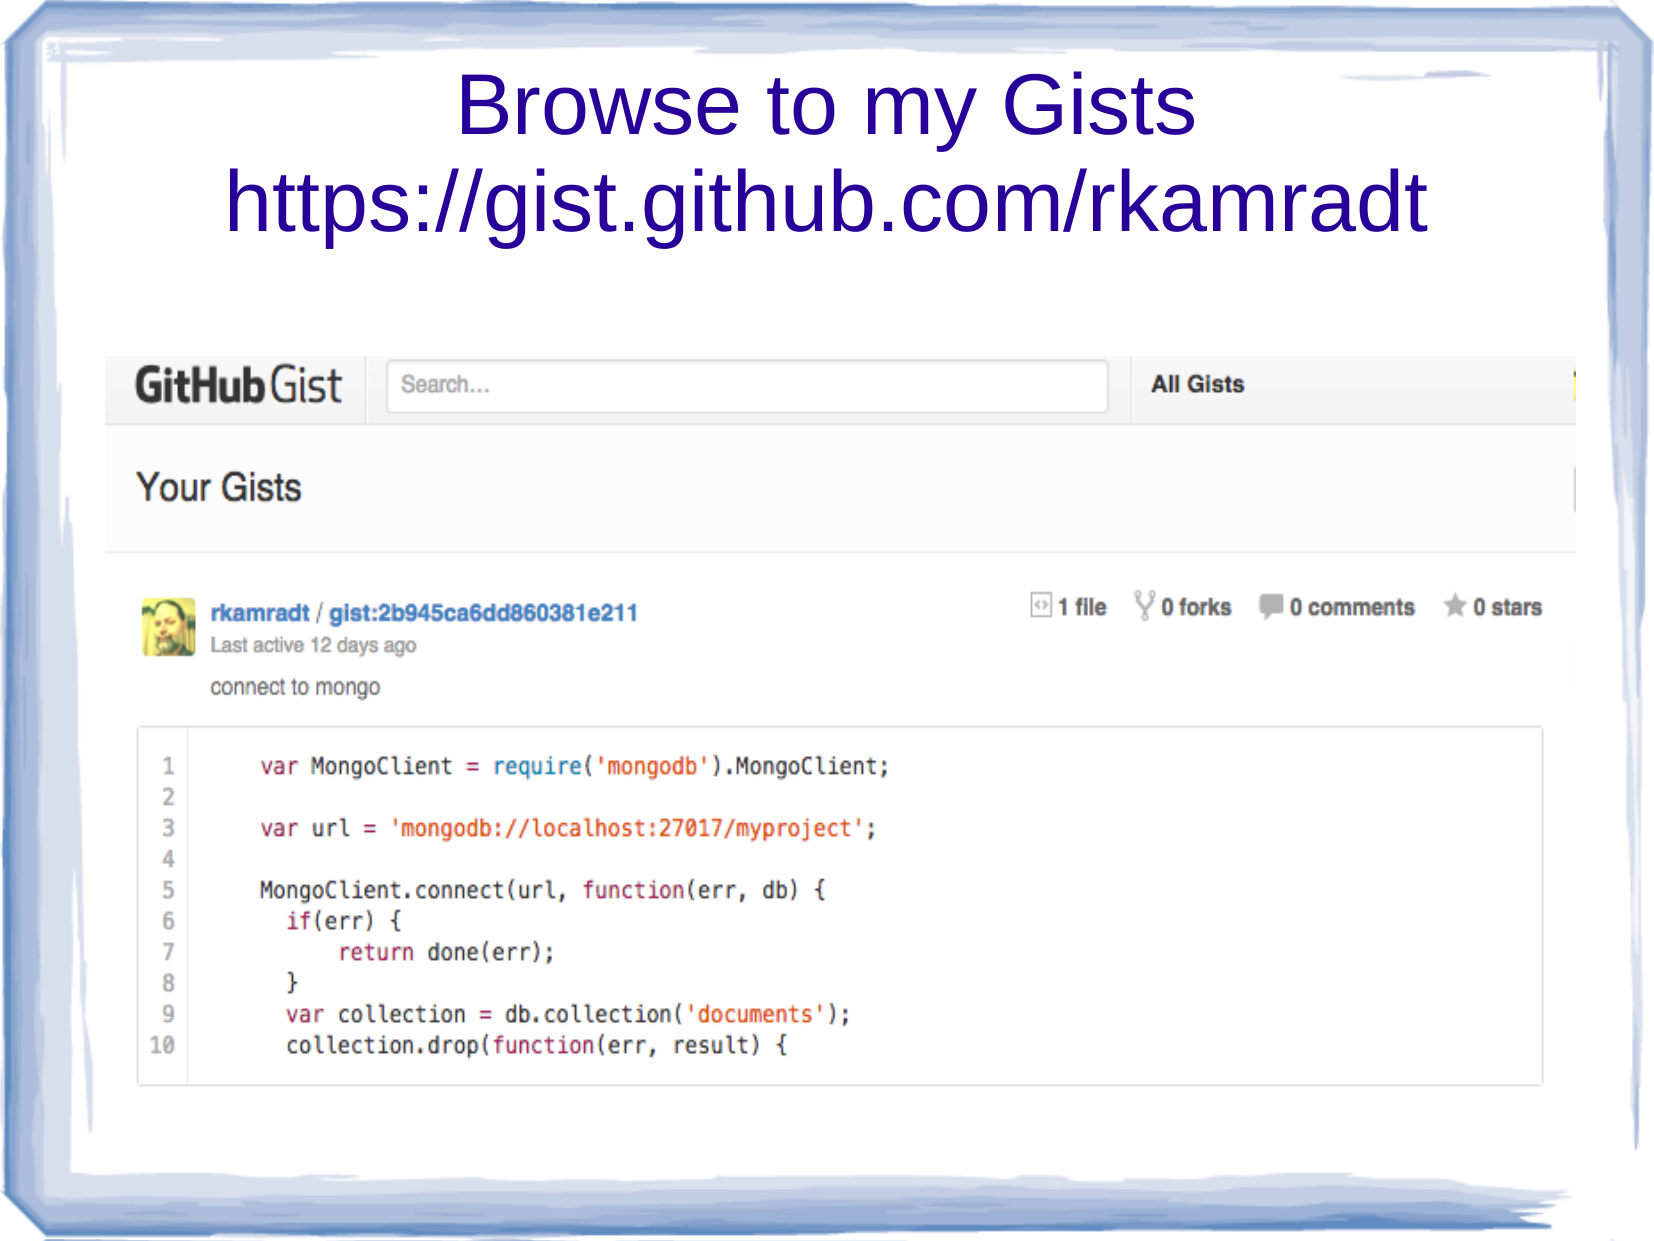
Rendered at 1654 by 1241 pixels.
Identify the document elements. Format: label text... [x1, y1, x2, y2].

title Browse to my Gists https://gist.github.com/rkamradt [82, 49, 1571, 257]
picture [0, 0, 1654, 1241]
